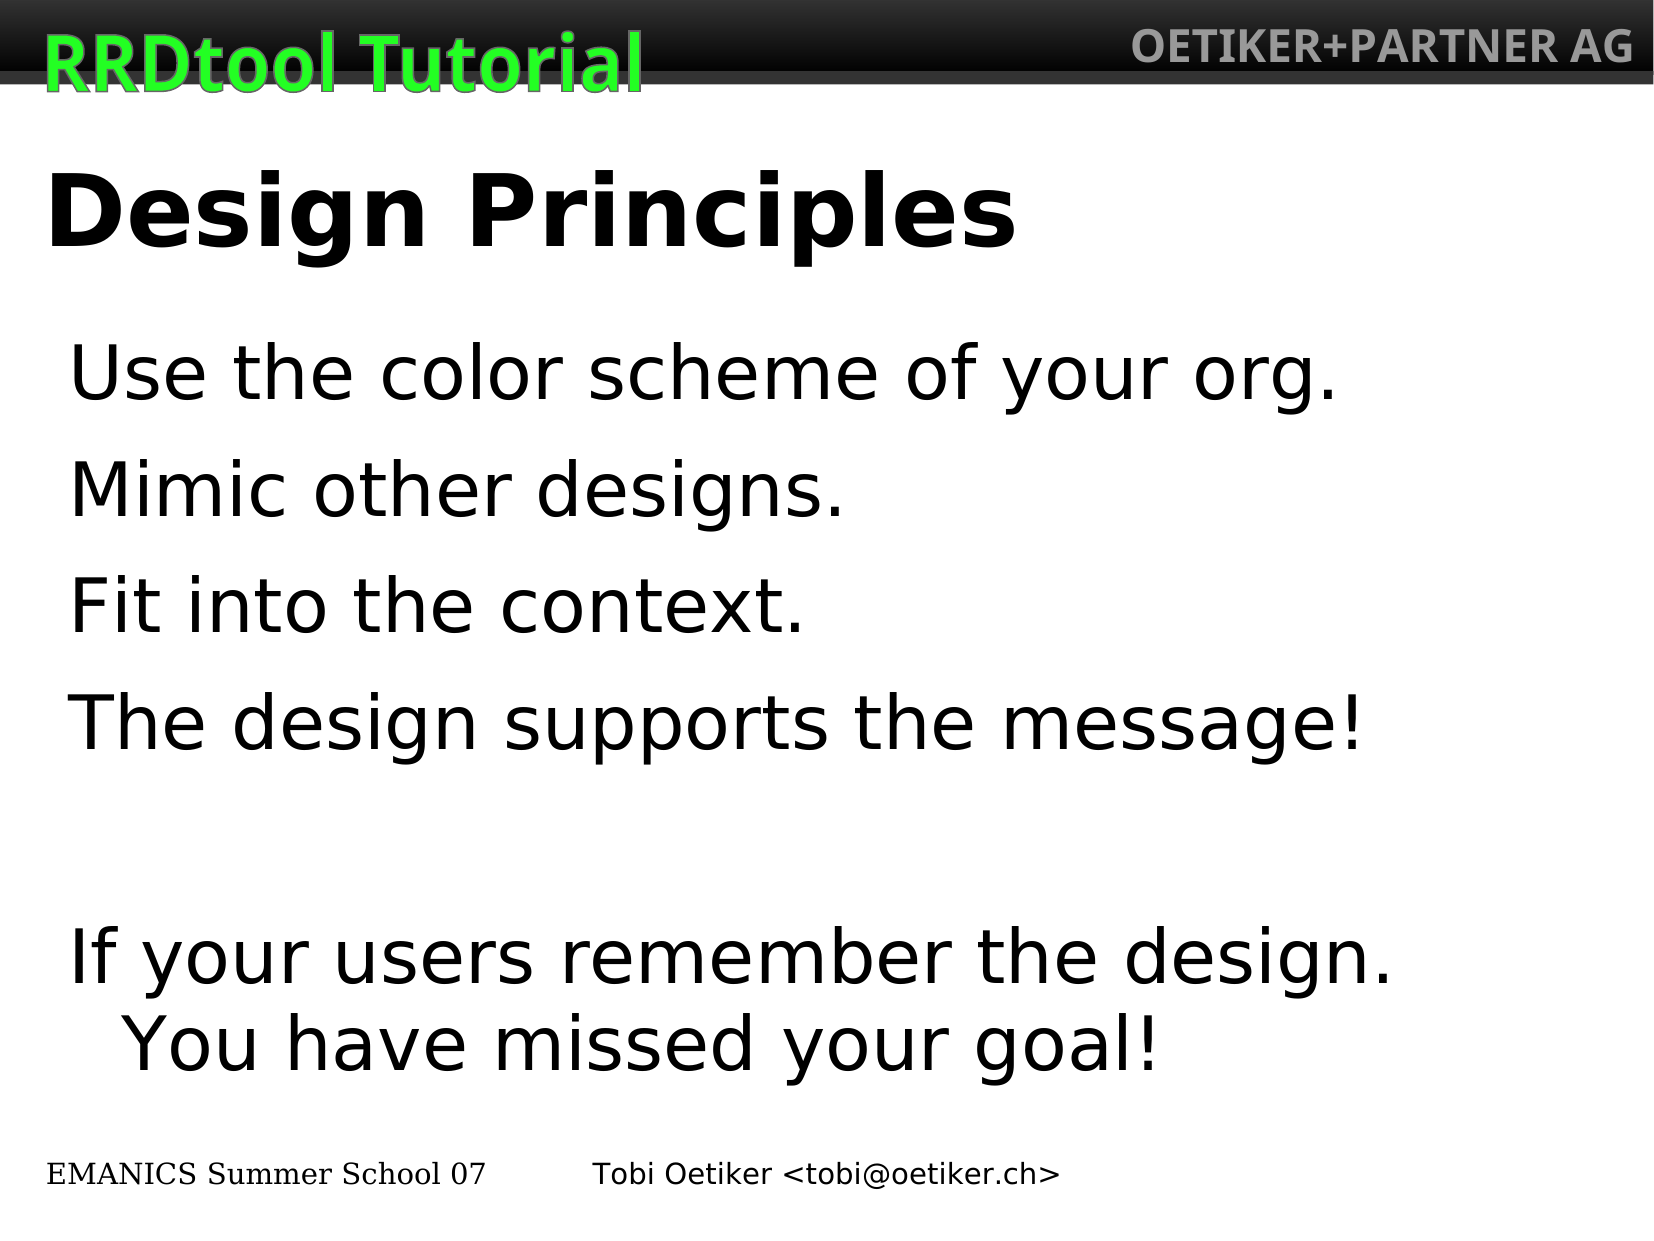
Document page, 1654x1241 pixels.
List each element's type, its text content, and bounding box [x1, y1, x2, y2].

list Use the color scheme of your org. Mimic other designs. Fit into the context. The design supports the message! If your users remember the design. You have missed your goal! [50, 329, 1571, 1089]
title Design Principles [43, 137, 1582, 287]
